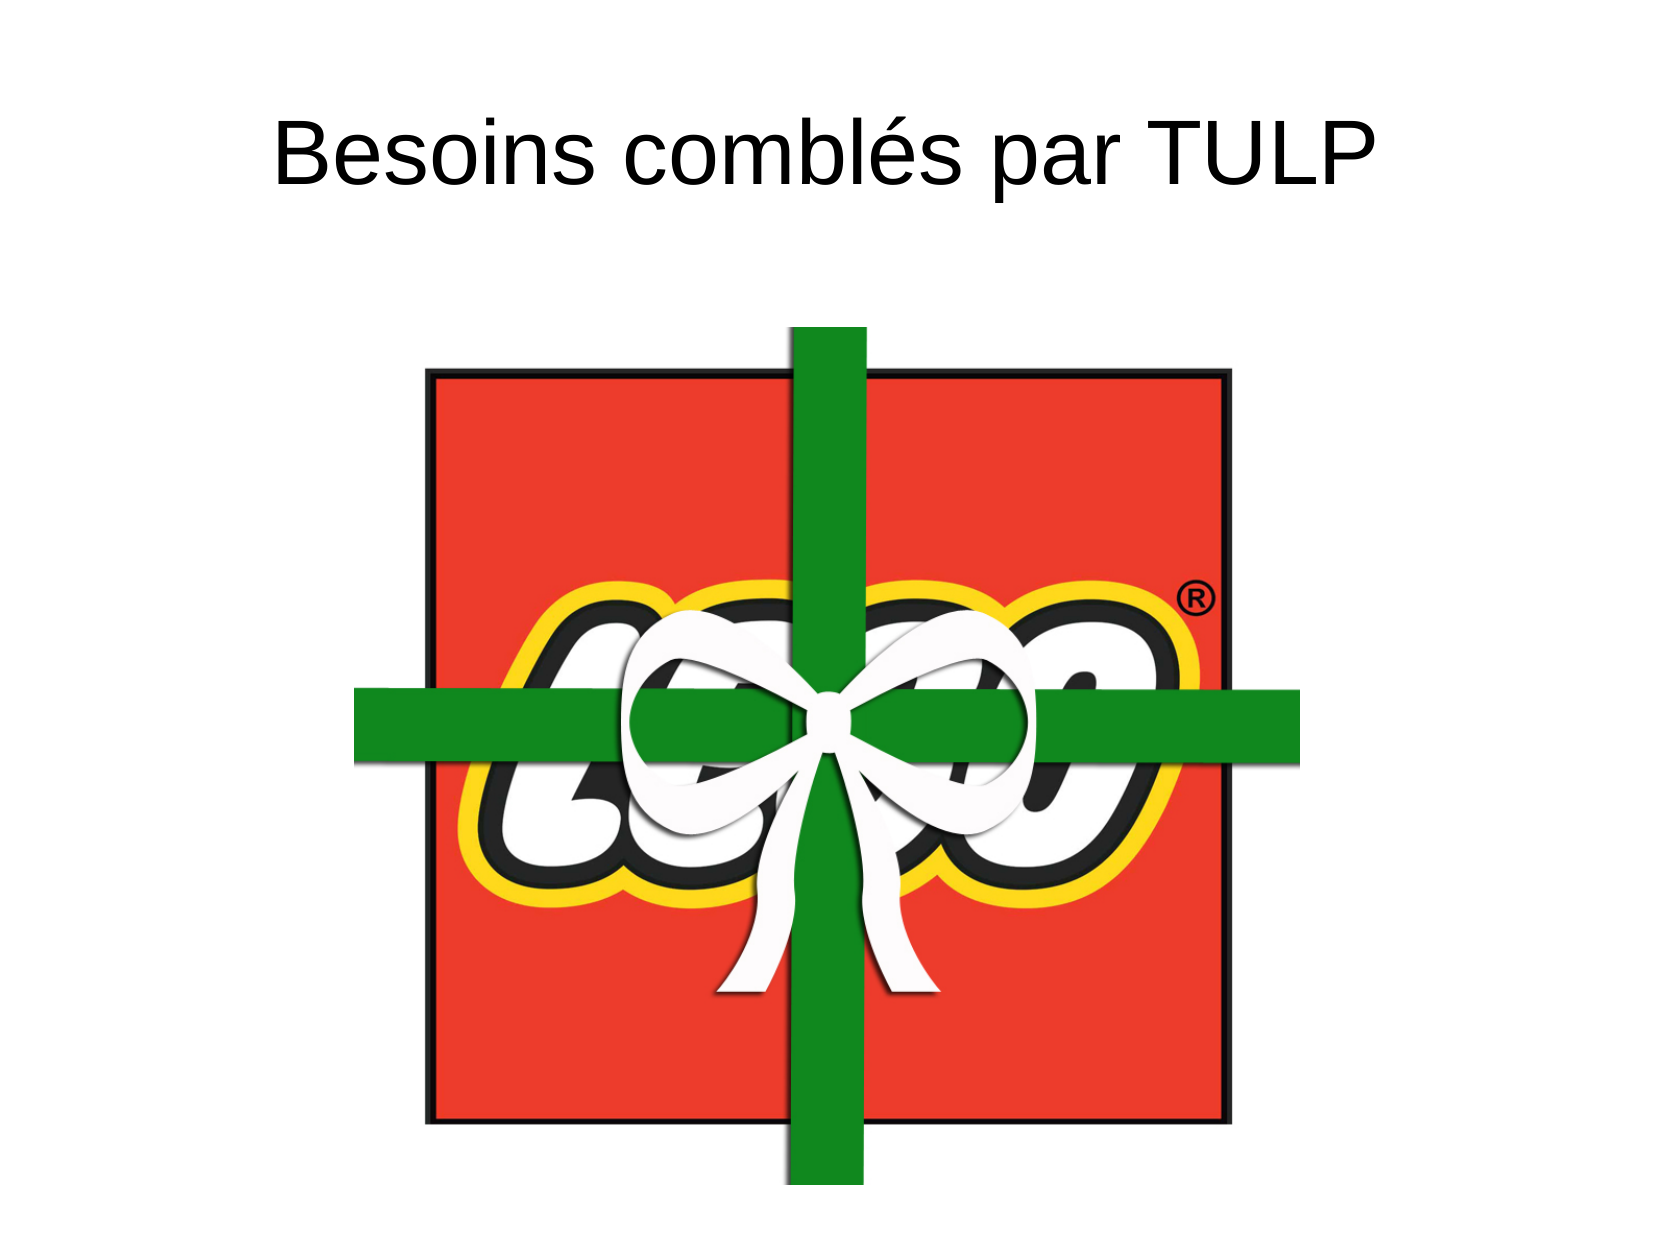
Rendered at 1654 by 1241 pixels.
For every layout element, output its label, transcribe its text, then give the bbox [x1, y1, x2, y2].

title Besoins comblés par TULP [82, 49, 1571, 257]
picture [354, 327, 1300, 1185]
